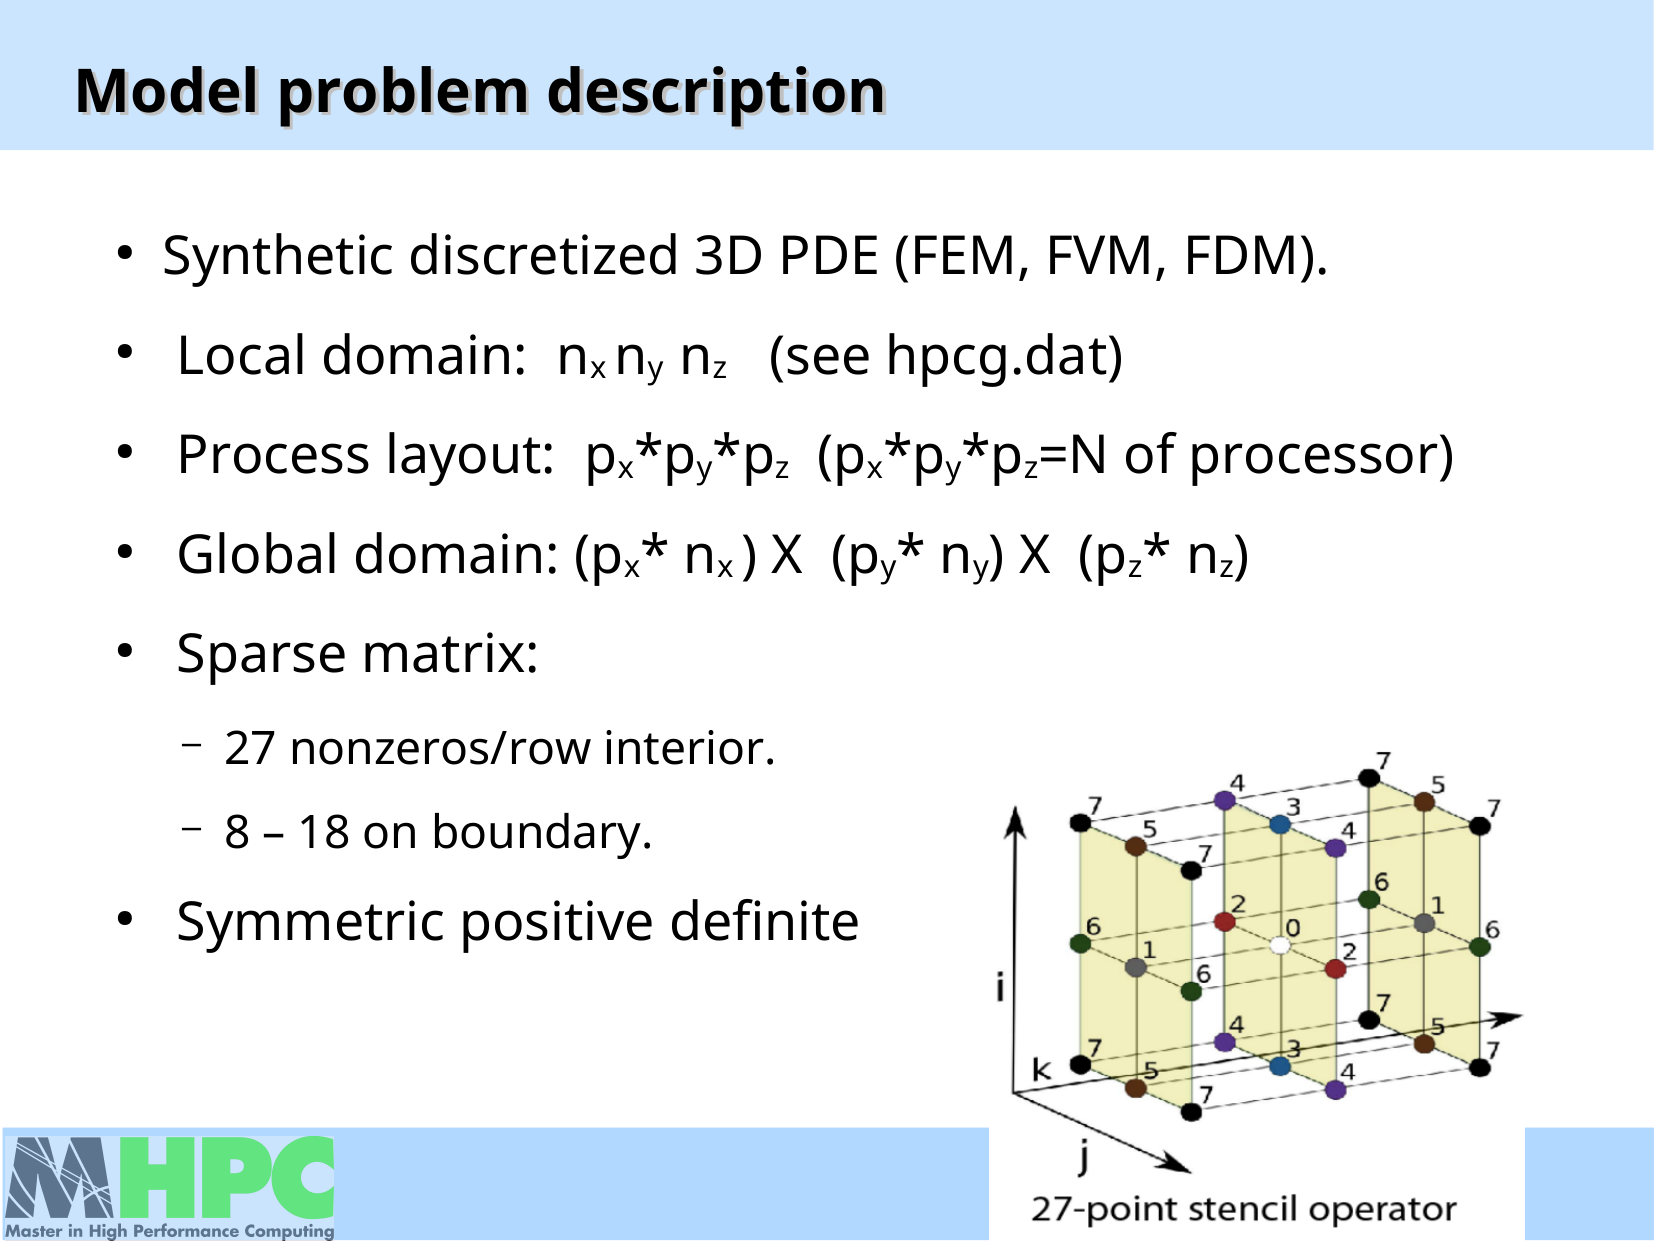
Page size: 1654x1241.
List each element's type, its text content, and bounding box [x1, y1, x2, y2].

list Synthetic discretized 3D PDE (FEM, FVM, FDM). Local domain: nx ny nz (see hpcg.dat) Process layout: px*py*pz (px*py*pz=N of processor) Global domain: (px* nx ) X (py* ny) X (pz* nz) Sparse matrix: 27 nonzeros/row interior. 8 – 18 on boundary. Symmetric positive definite [73, 217, 1587, 960]
title Model problem description [73, 0, 1420, 193]
picture [989, 702, 1525, 1241]
